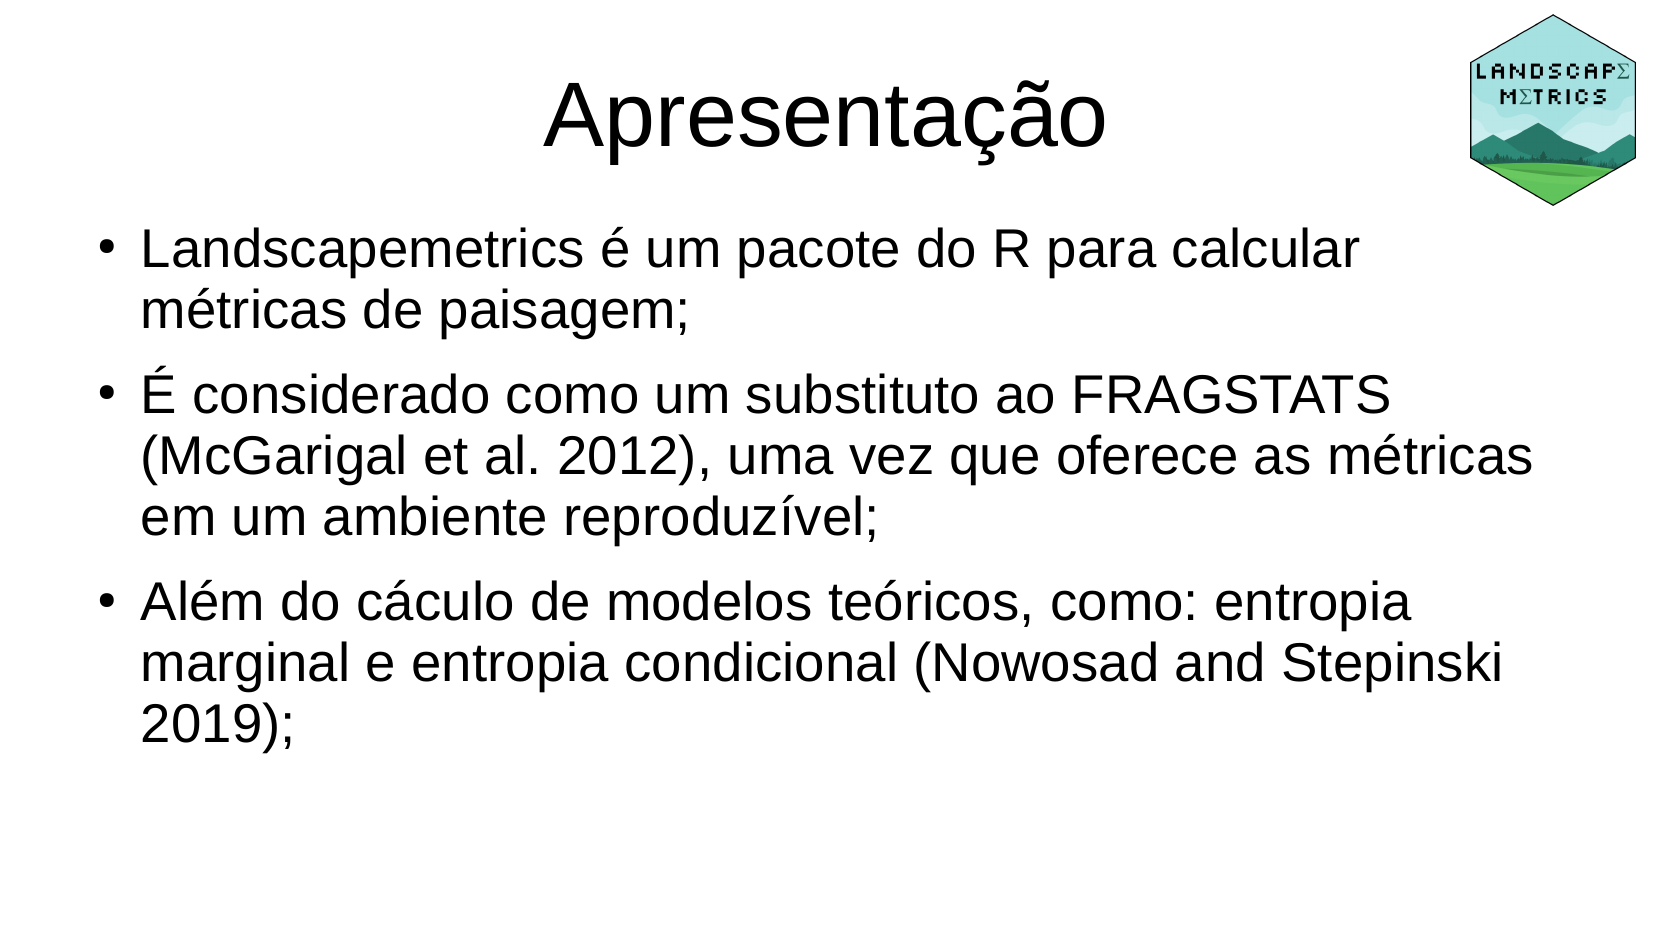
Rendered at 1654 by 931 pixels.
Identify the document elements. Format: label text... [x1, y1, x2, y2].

title Apresentação [82, 37, 1470, 193]
picture [1470, 14, 1636, 206]
list Landscapemetrics é um pacote do R para calcular métricas de paisagem; É considerado como um substituto ao FRAGSTATS (McGarigal et al. 2012), uma vez que oferece as métricas em um ambiente reproduzível; Além do cáculo de modelos teóricos, como: entropia marginal e entropia condicional (Nowosad and Stepinski 2019); [82, 217, 1571, 758]
